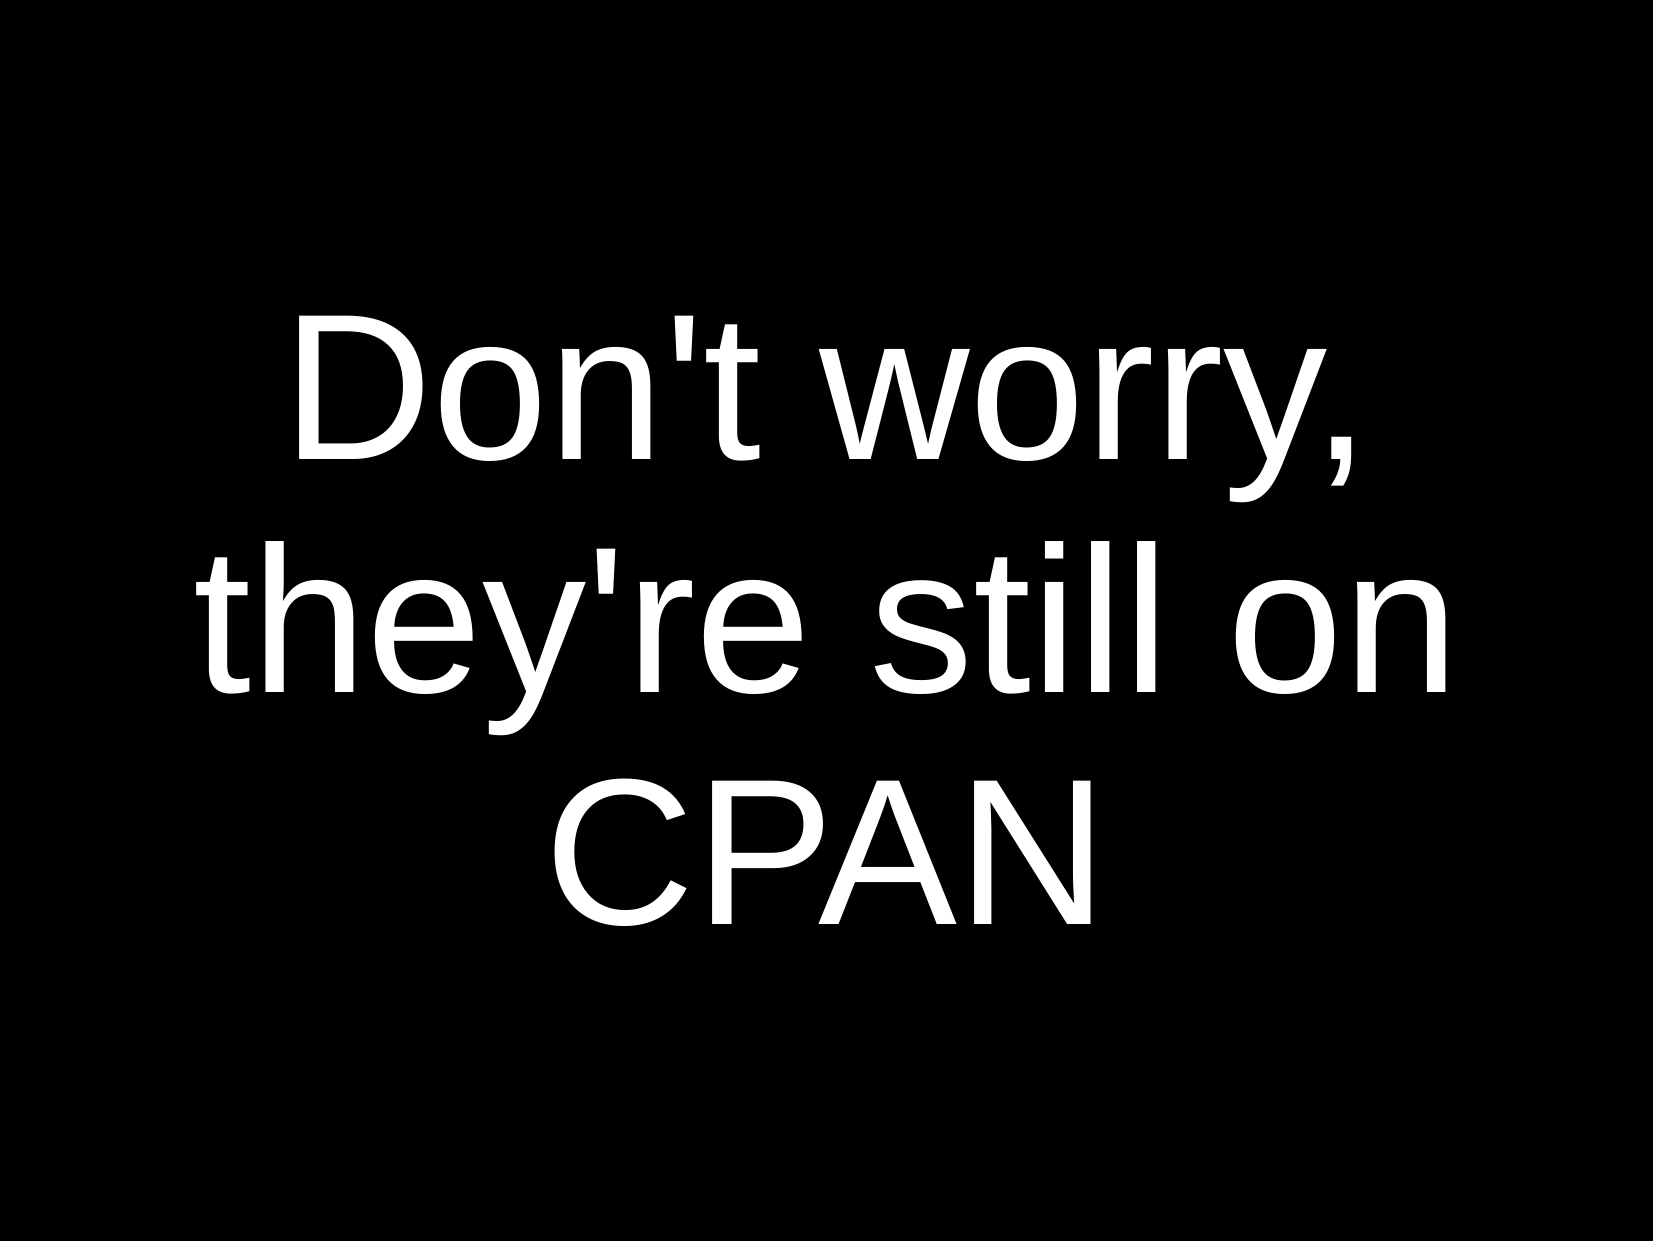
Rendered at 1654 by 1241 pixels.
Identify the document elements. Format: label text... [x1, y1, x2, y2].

title Don't worry, they're still on CPAN [82, 108, 1571, 1133]
